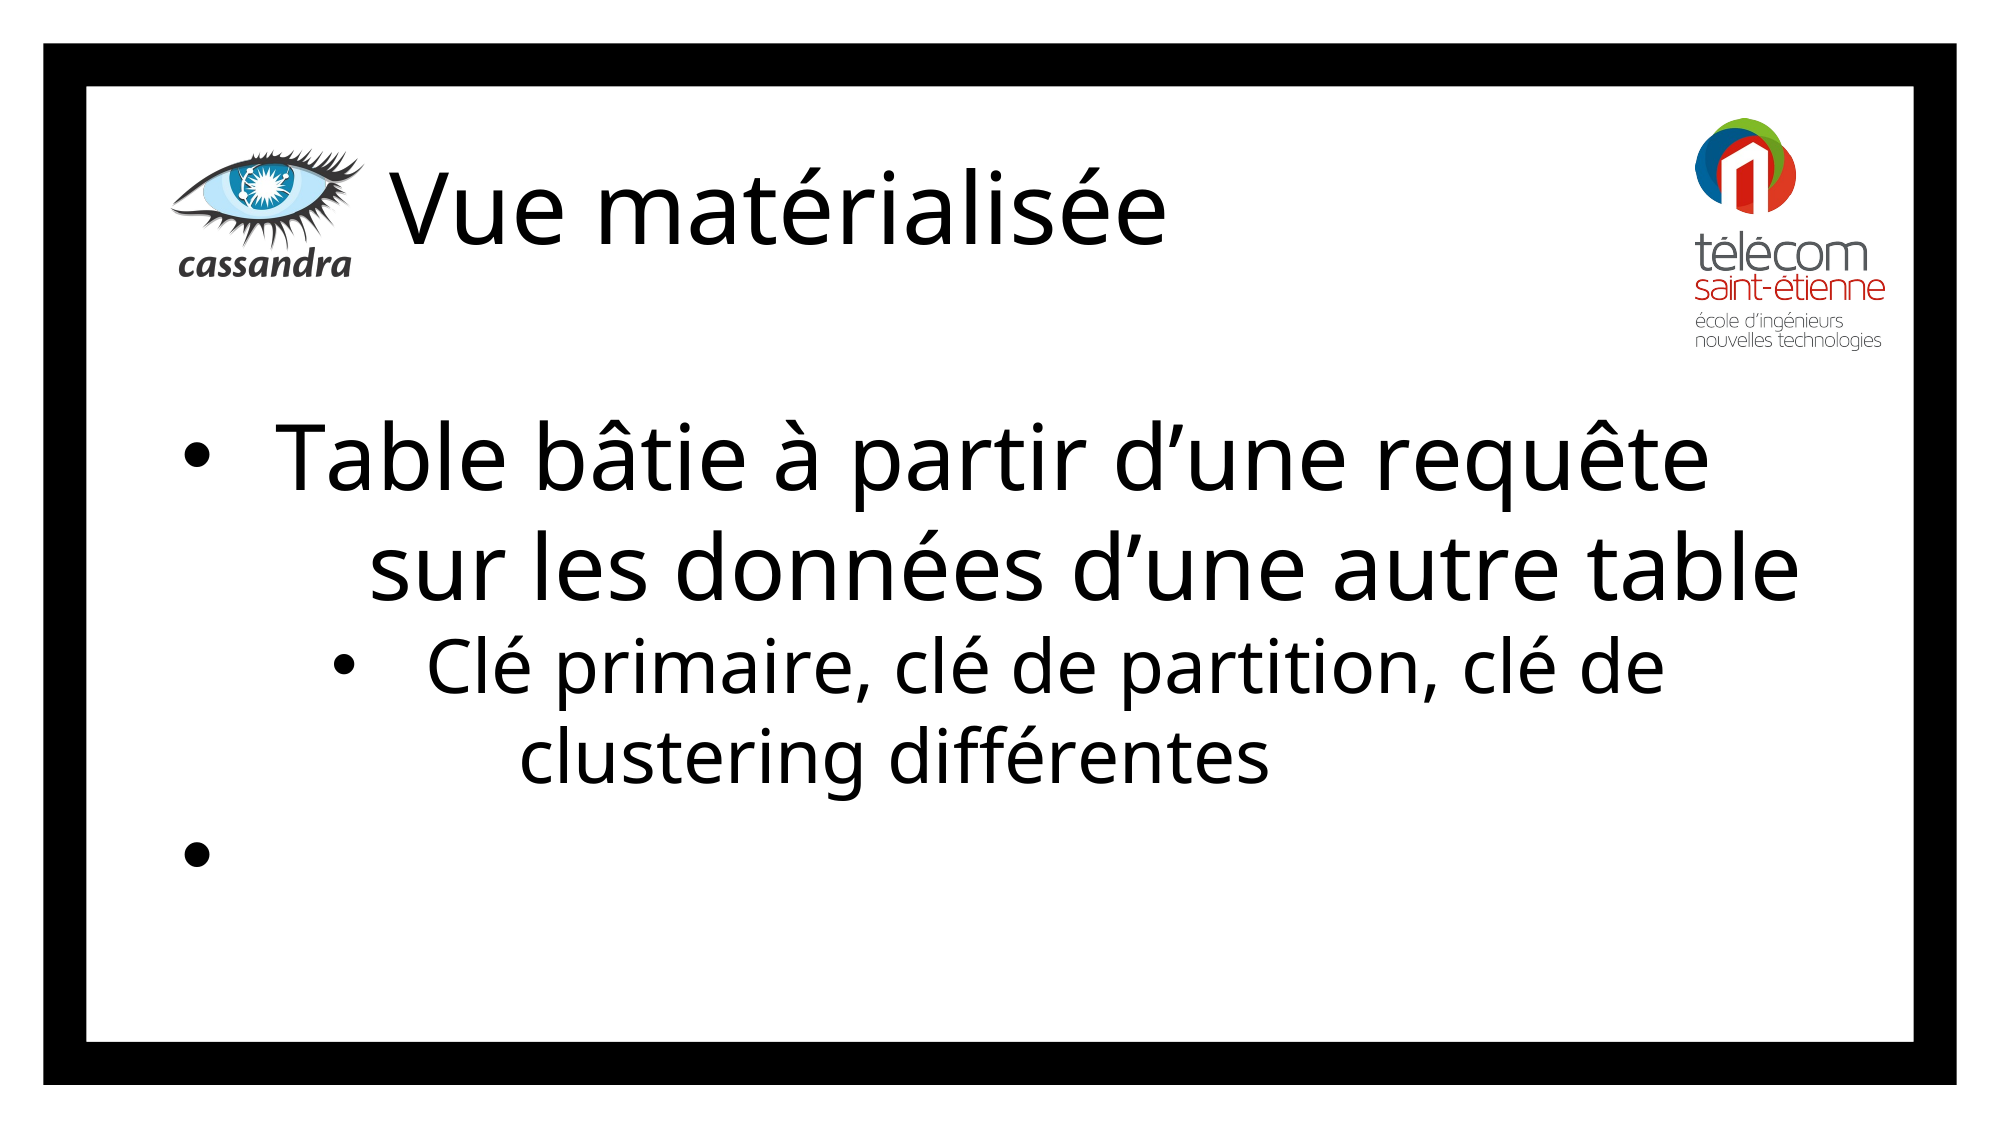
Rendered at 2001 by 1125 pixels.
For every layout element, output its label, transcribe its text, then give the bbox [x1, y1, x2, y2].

title Vue matérialisée [369, 138, 1849, 304]
picture [166, 144, 368, 280]
text_box Table bâtie à partir d’une requête sur les données d’une autre table Clé primaire, clé de partition, clé de clustering différentes [166, 391, 1849, 967]
picture [1695, 118, 1885, 351]
picture [1715, 134, 1730, 138]
